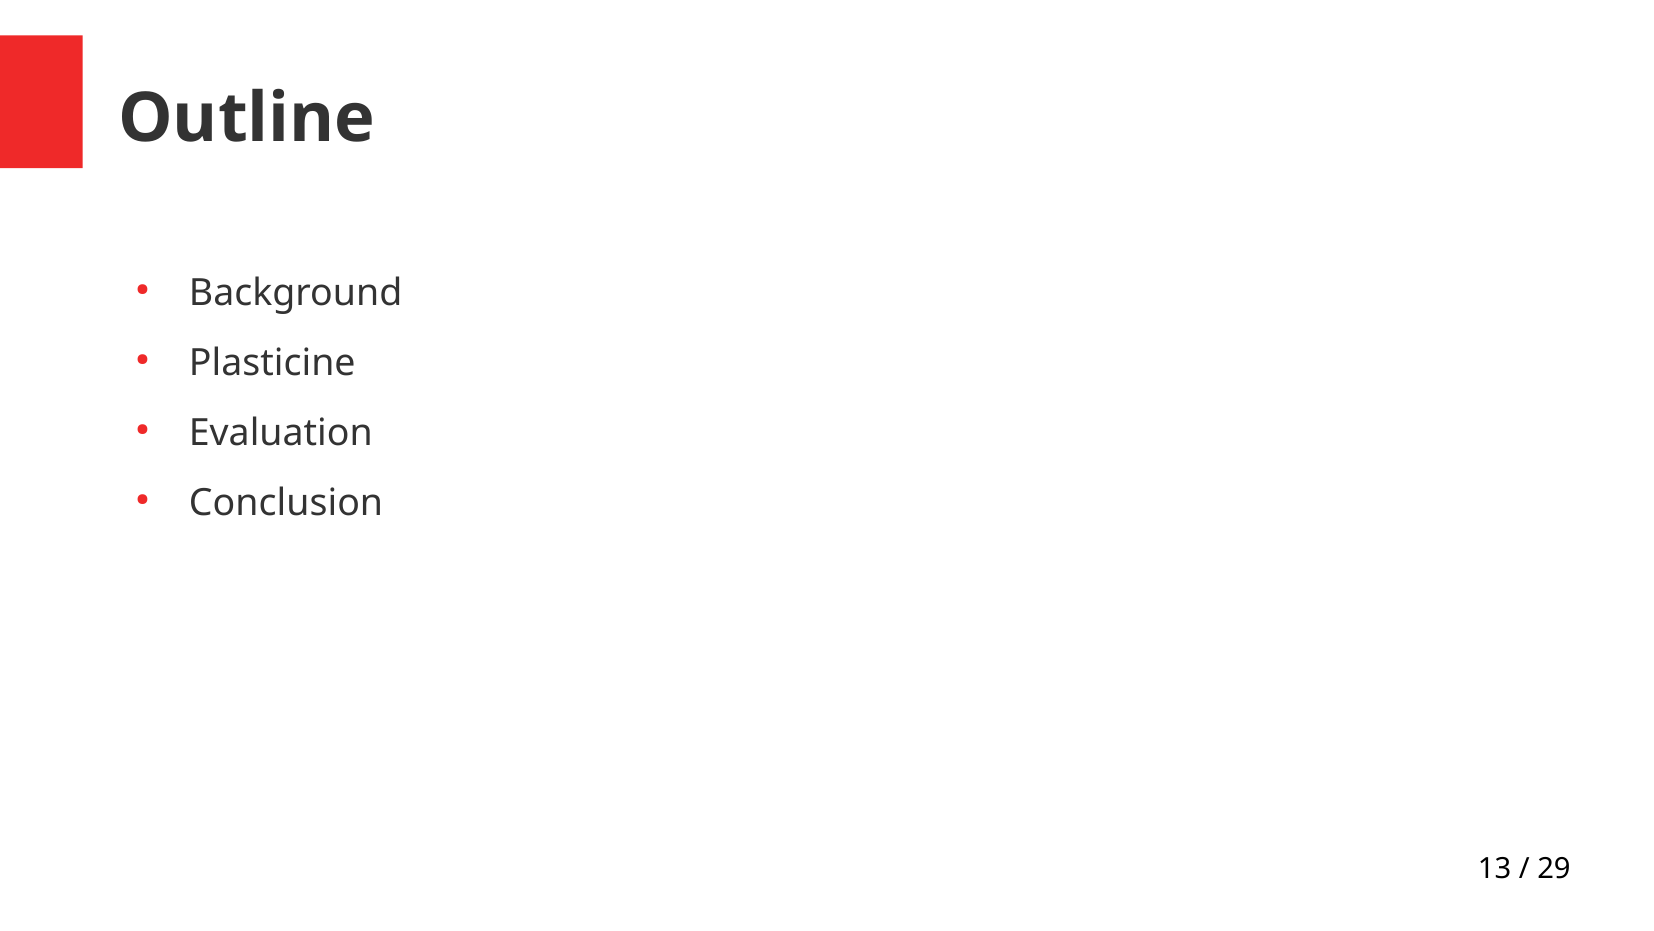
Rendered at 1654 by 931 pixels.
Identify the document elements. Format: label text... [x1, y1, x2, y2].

list Background Plasticine Evaluation Conclusion [118, 265, 1536, 806]
title Outline [118, 36, 1571, 193]
